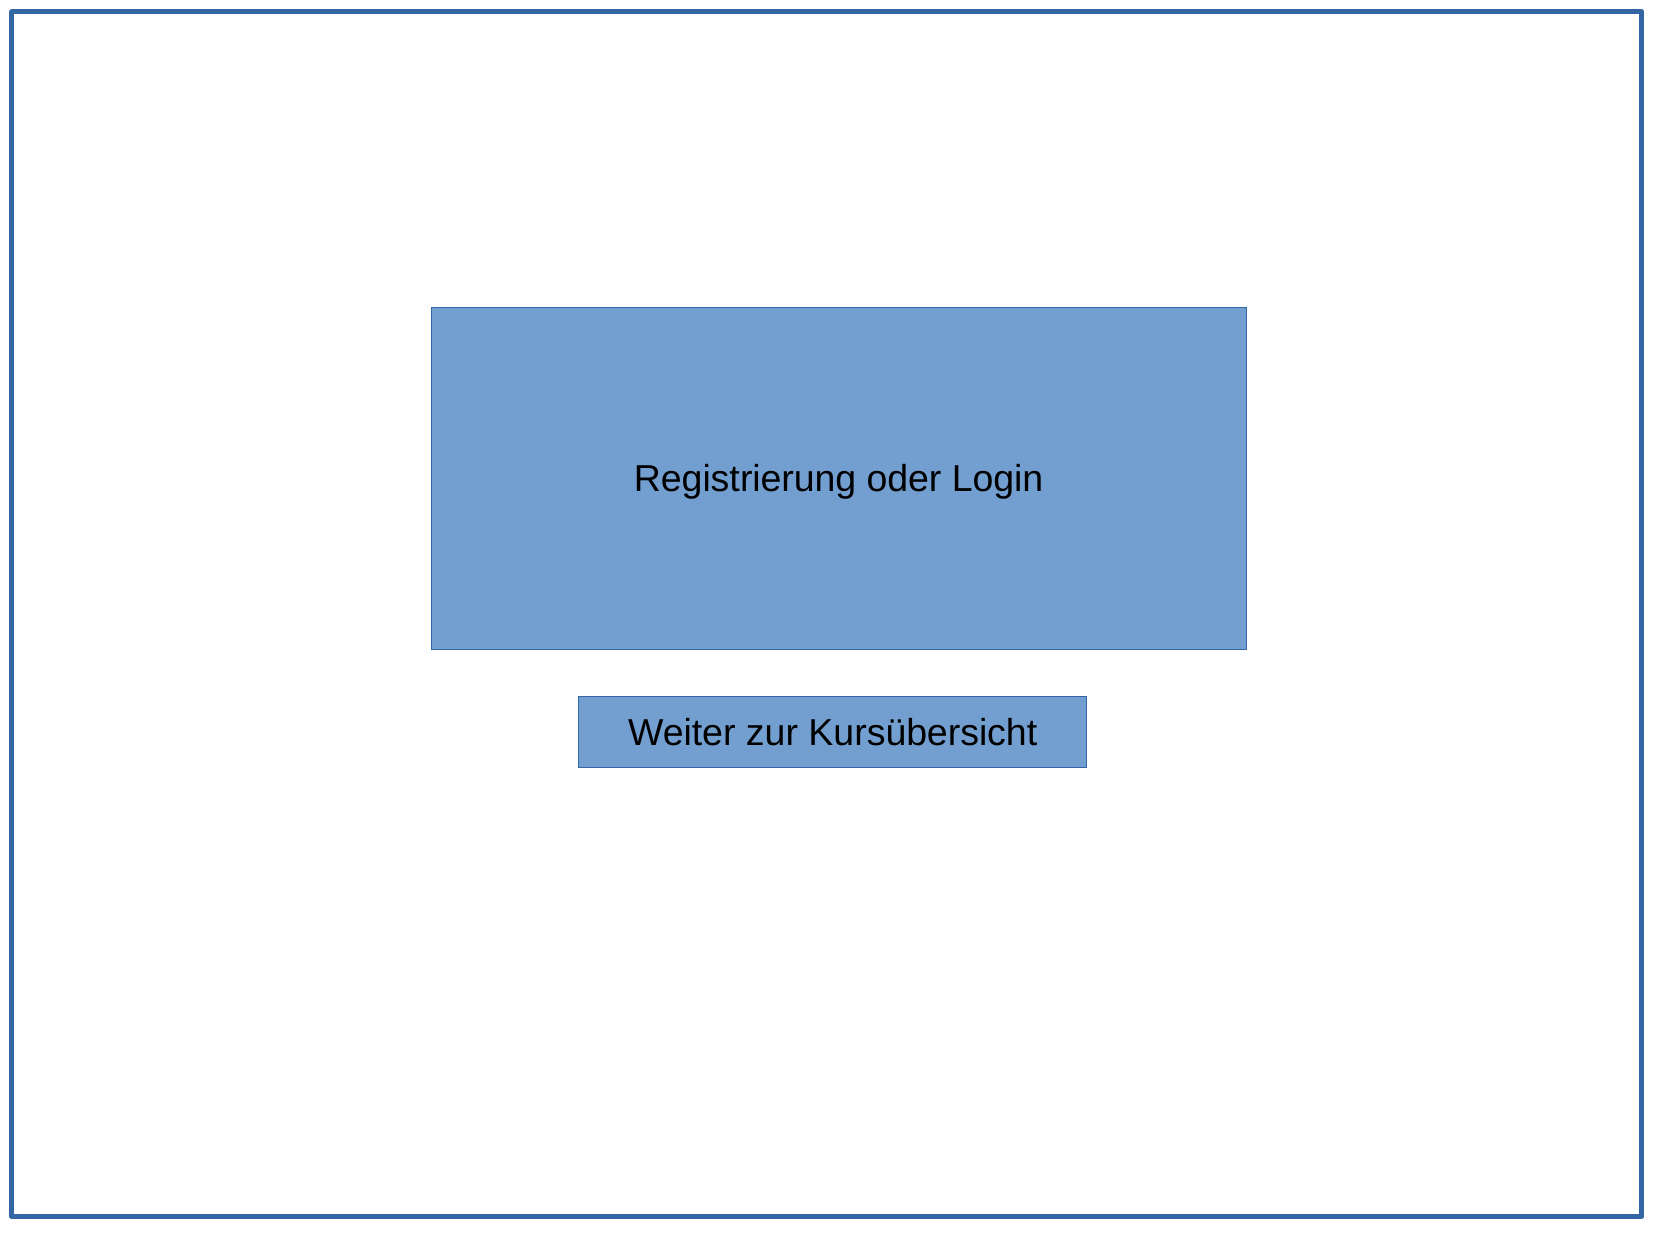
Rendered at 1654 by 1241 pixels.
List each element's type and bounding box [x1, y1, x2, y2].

text_box [11, 11, 1642, 1217]
